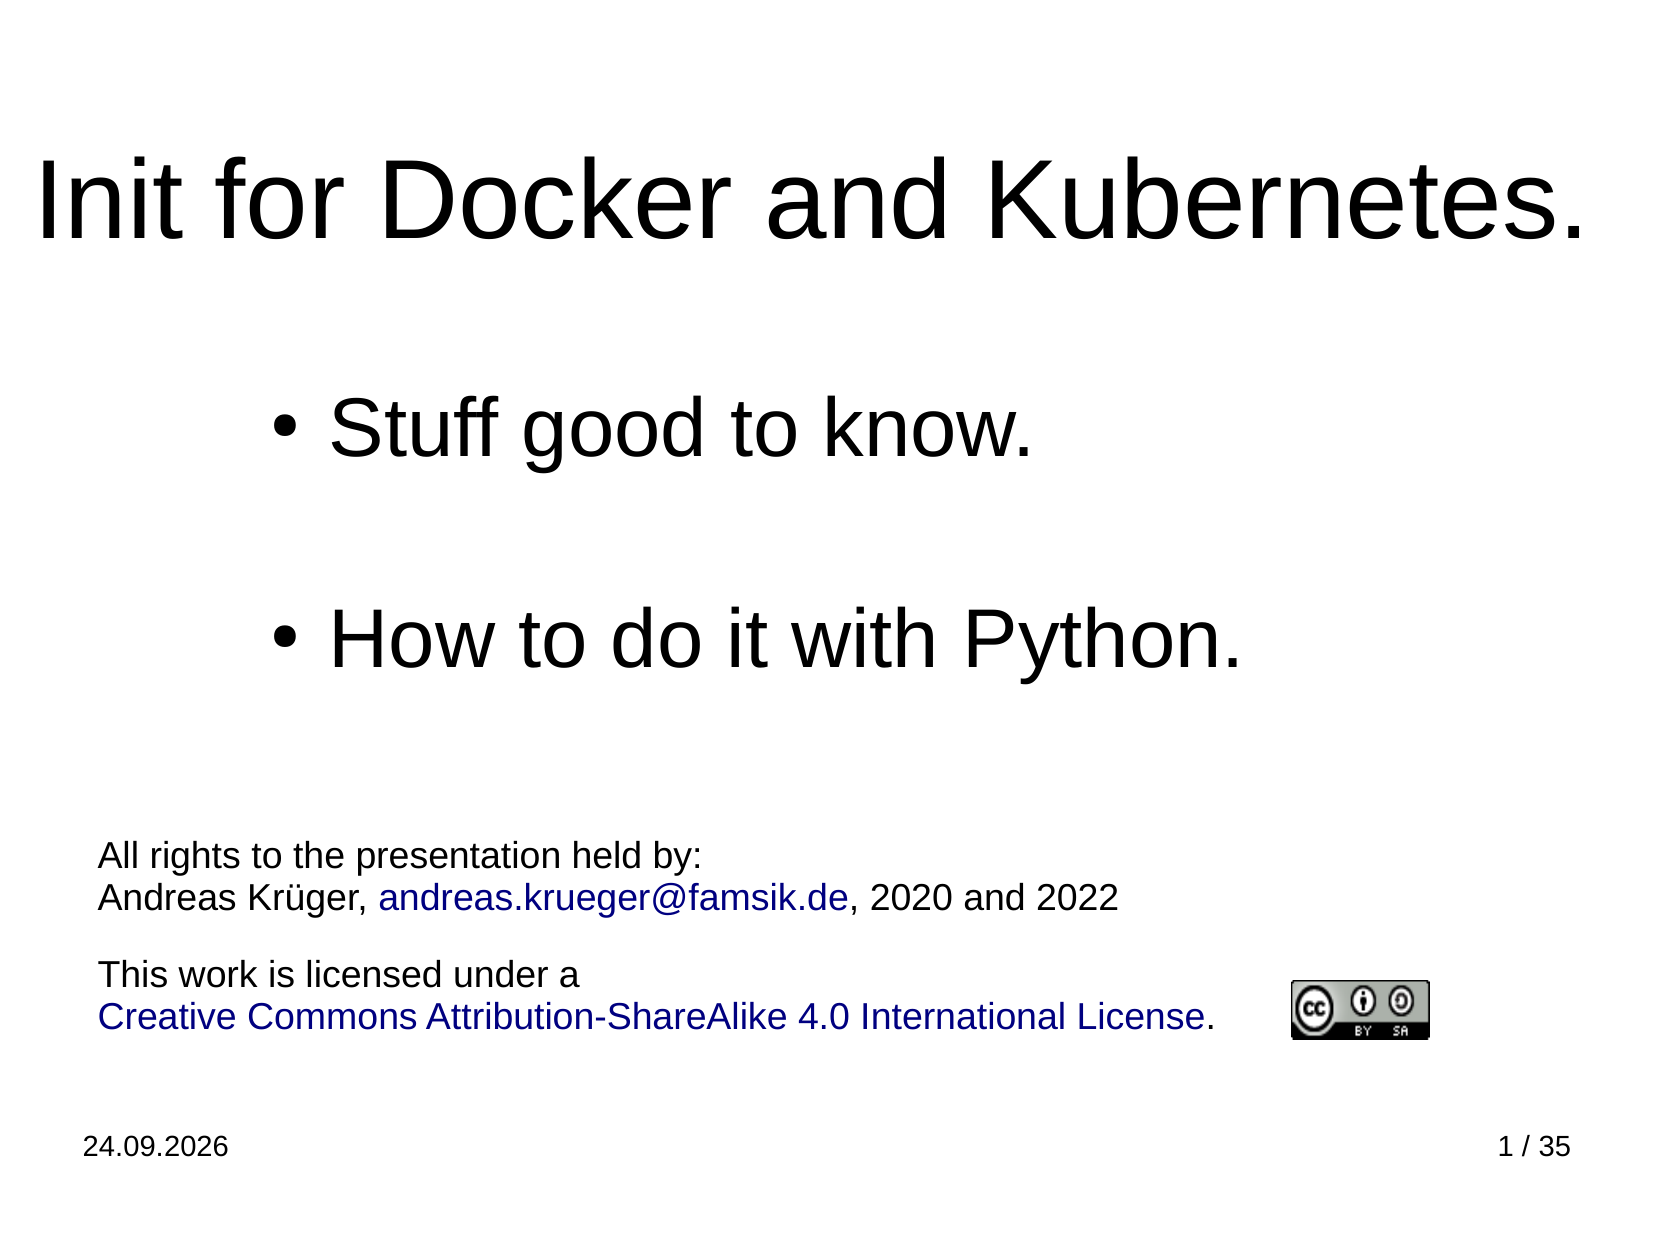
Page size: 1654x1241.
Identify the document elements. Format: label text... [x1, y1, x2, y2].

picture [1291, 980, 1430, 1040]
text_box Init for Docker and Kubernetes. Stuff good to know. How to do it with Python. [19, 129, 1605, 693]
text_box All rights to the presentation held by: Andreas Krüger, andreas.krueger@famsik.de, 2020 and 2022 This work is licensed under a Creative Commons Attribution-ShareAlike 4.0 International License. [82, 826, 1619, 1099]
